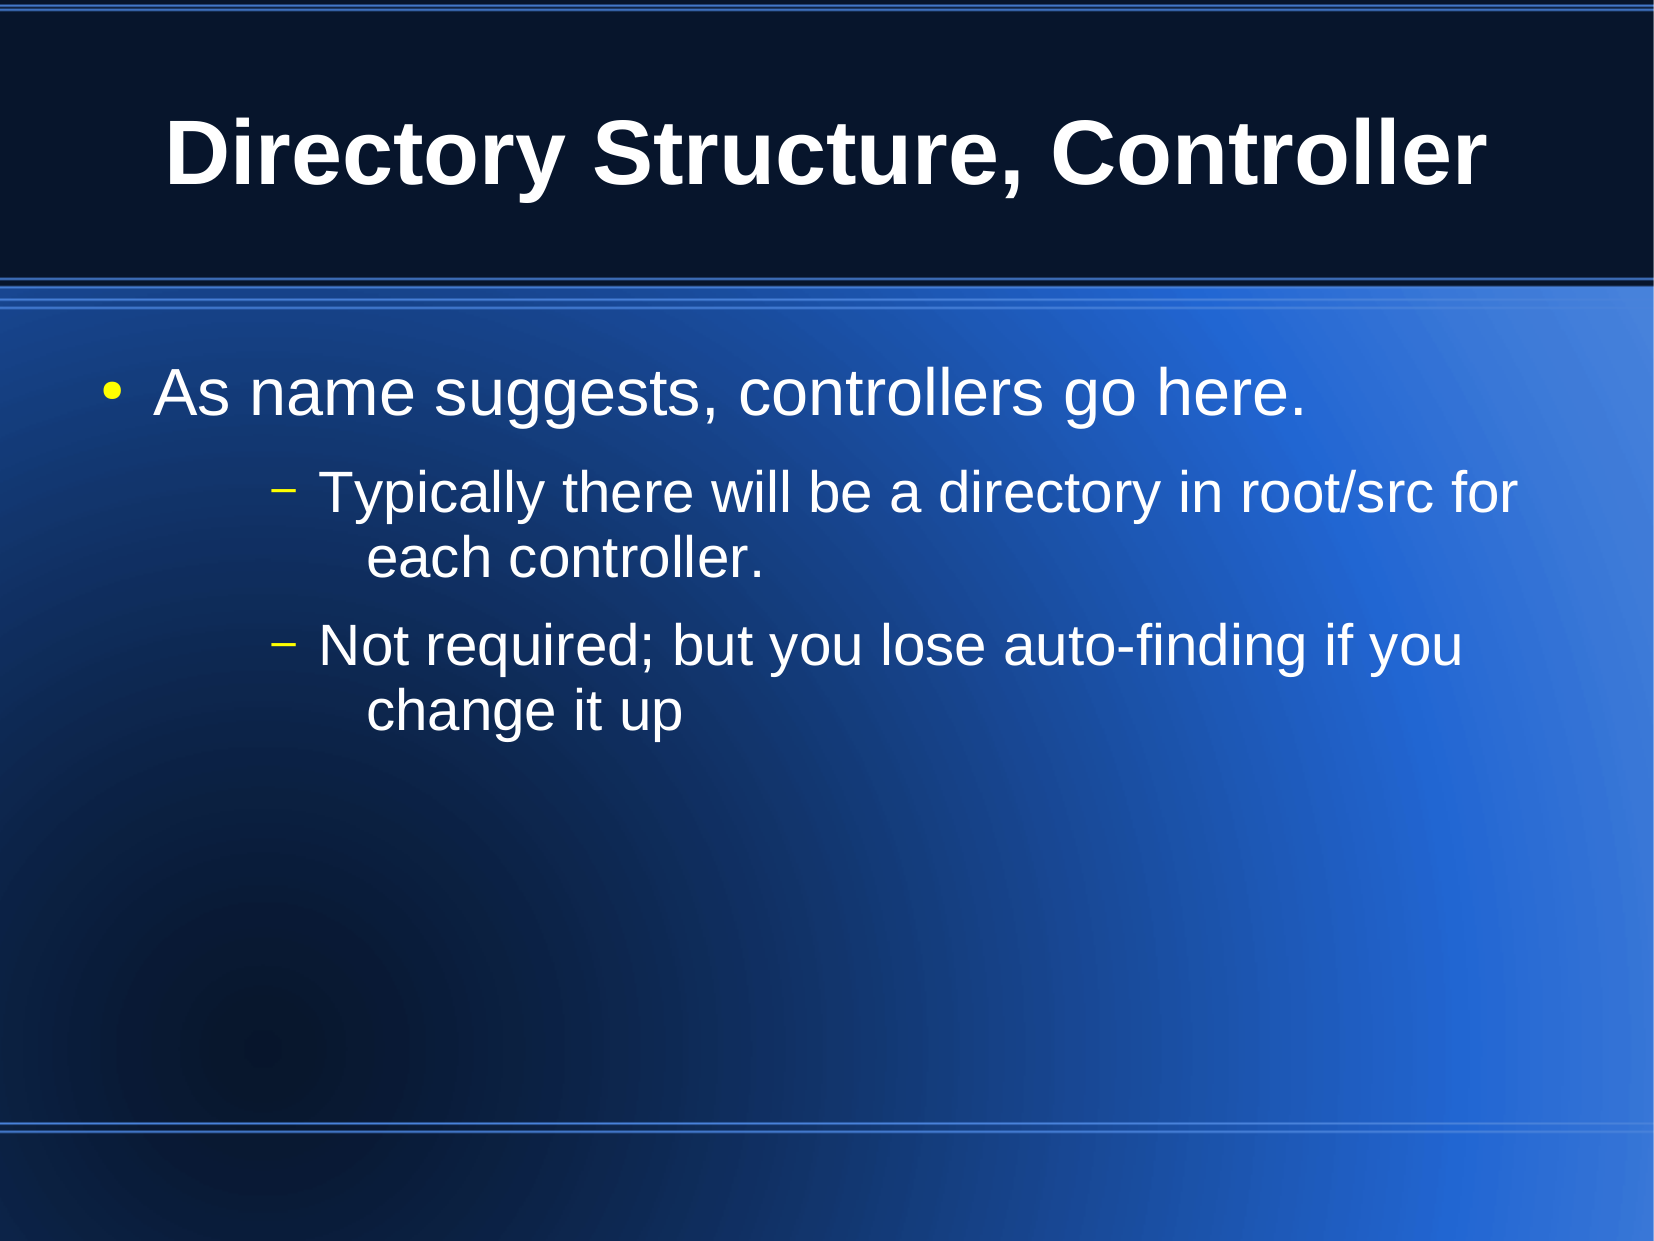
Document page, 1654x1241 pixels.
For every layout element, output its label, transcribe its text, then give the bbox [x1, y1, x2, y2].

list As name suggests, controllers go here. Typically there will be a directory in root/src for each controller. Not required; but you lose auto-finding if you change it up [82, 355, 1571, 1058]
picture [0, 0, 1654, 1241]
title Directory Structure, Controller [82, 49, 1571, 257]
